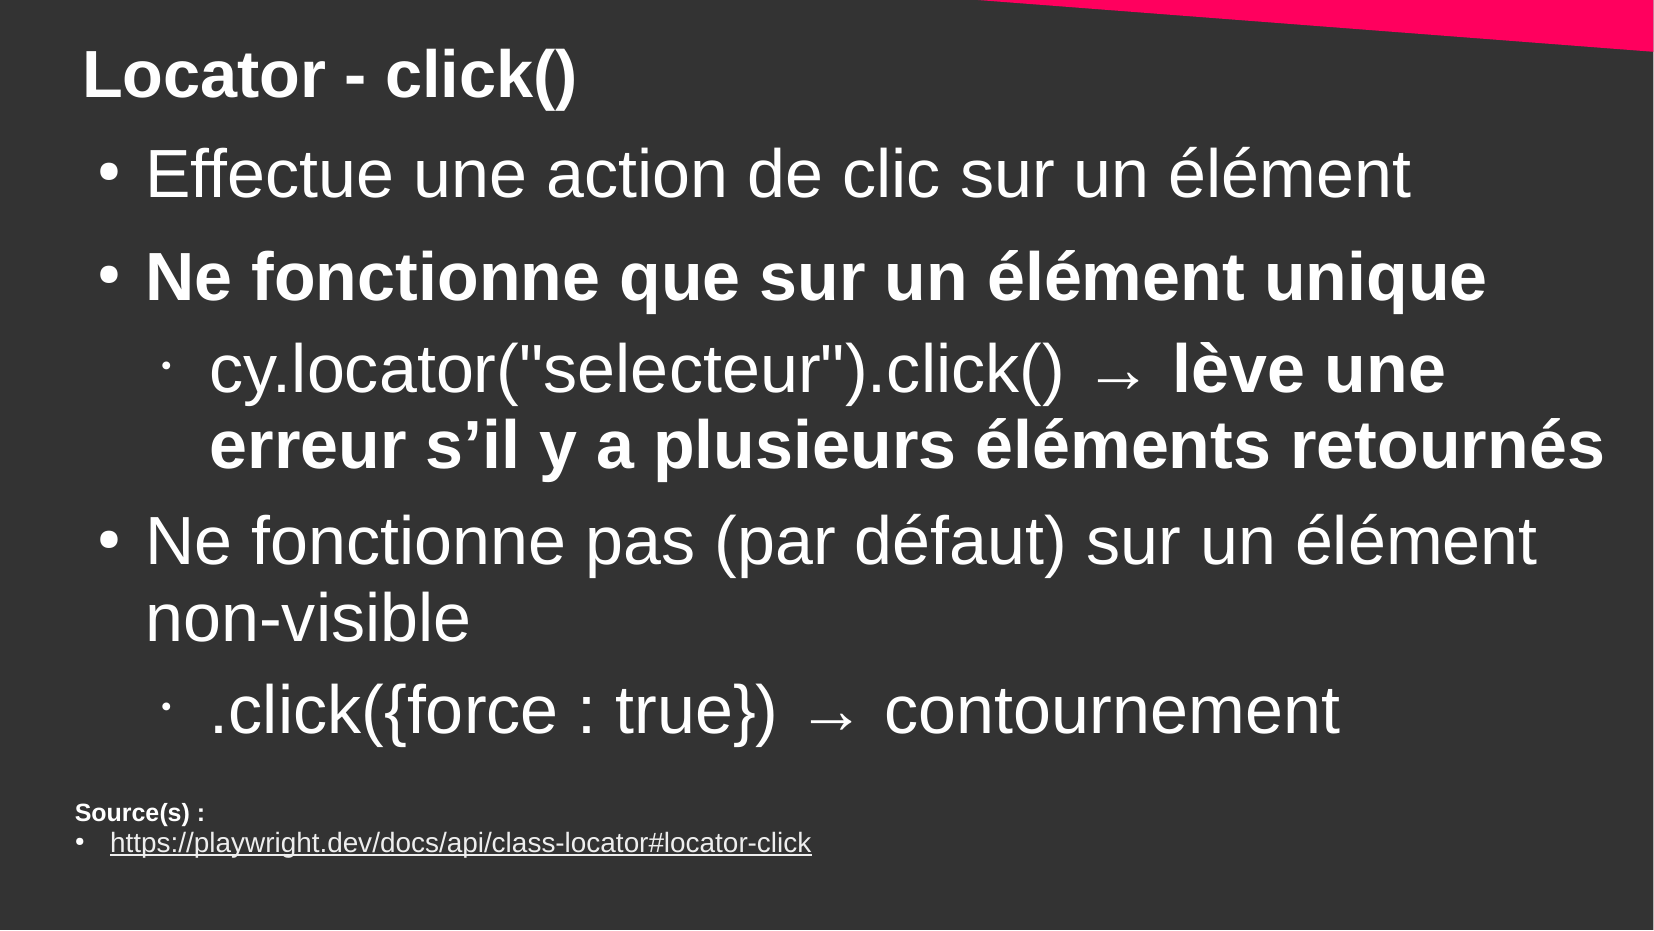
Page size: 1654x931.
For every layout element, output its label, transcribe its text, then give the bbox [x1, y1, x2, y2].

text_box [977, 0, 1654, 52]
text_box Source(s) : https://playwright.dev/docs/api/class-locator#locator-click [60, 791, 1546, 877]
list Effectue une action de clic sur un élément Ne fonctionne que sur un élément unique cy.locator("selecteur").click() → lève une erreur s’il y a plusieurs éléments retournés Ne fonctionne pas (par défaut) sur un élément non-visible .click({force : true}) → contournement [80, 135, 1619, 768]
title Locator - click() [82, 37, 799, 114]
